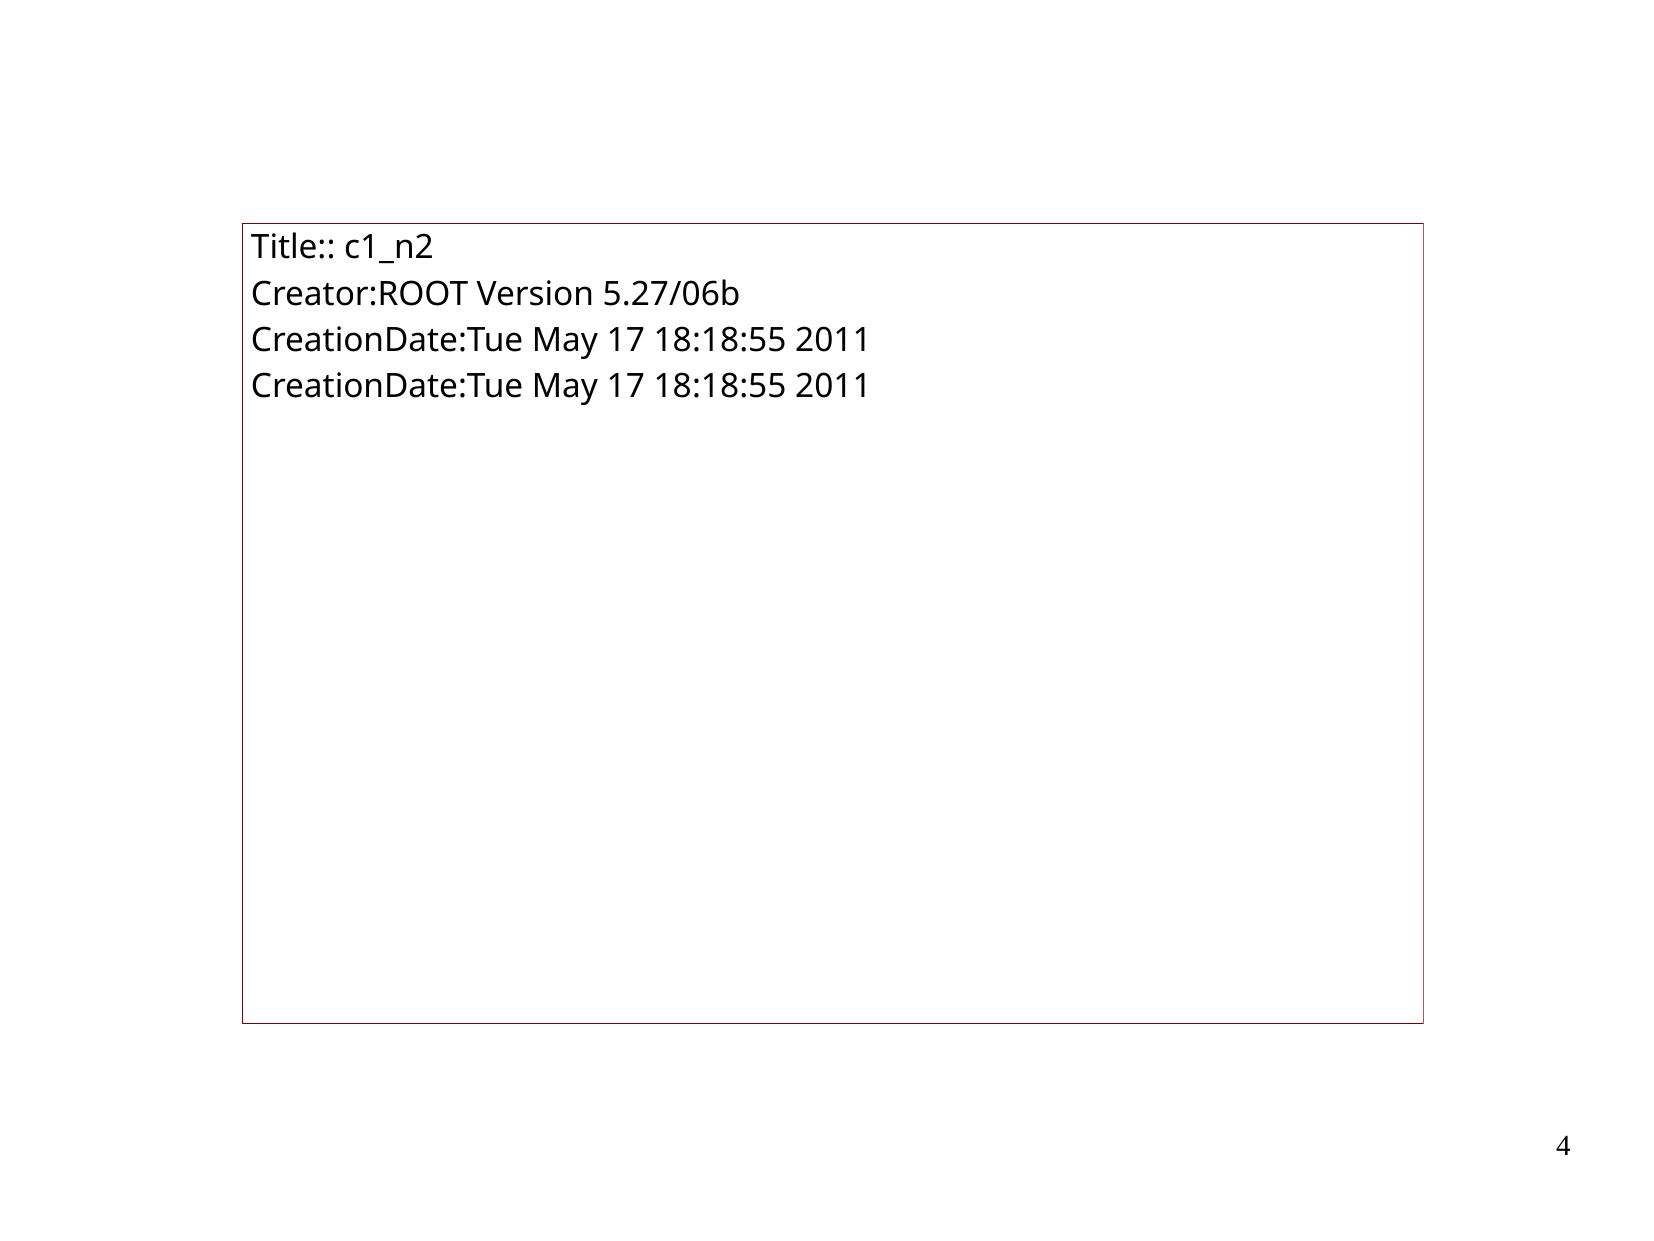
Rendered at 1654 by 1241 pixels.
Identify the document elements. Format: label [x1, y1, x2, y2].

picture [240, 221, 1424, 1024]
